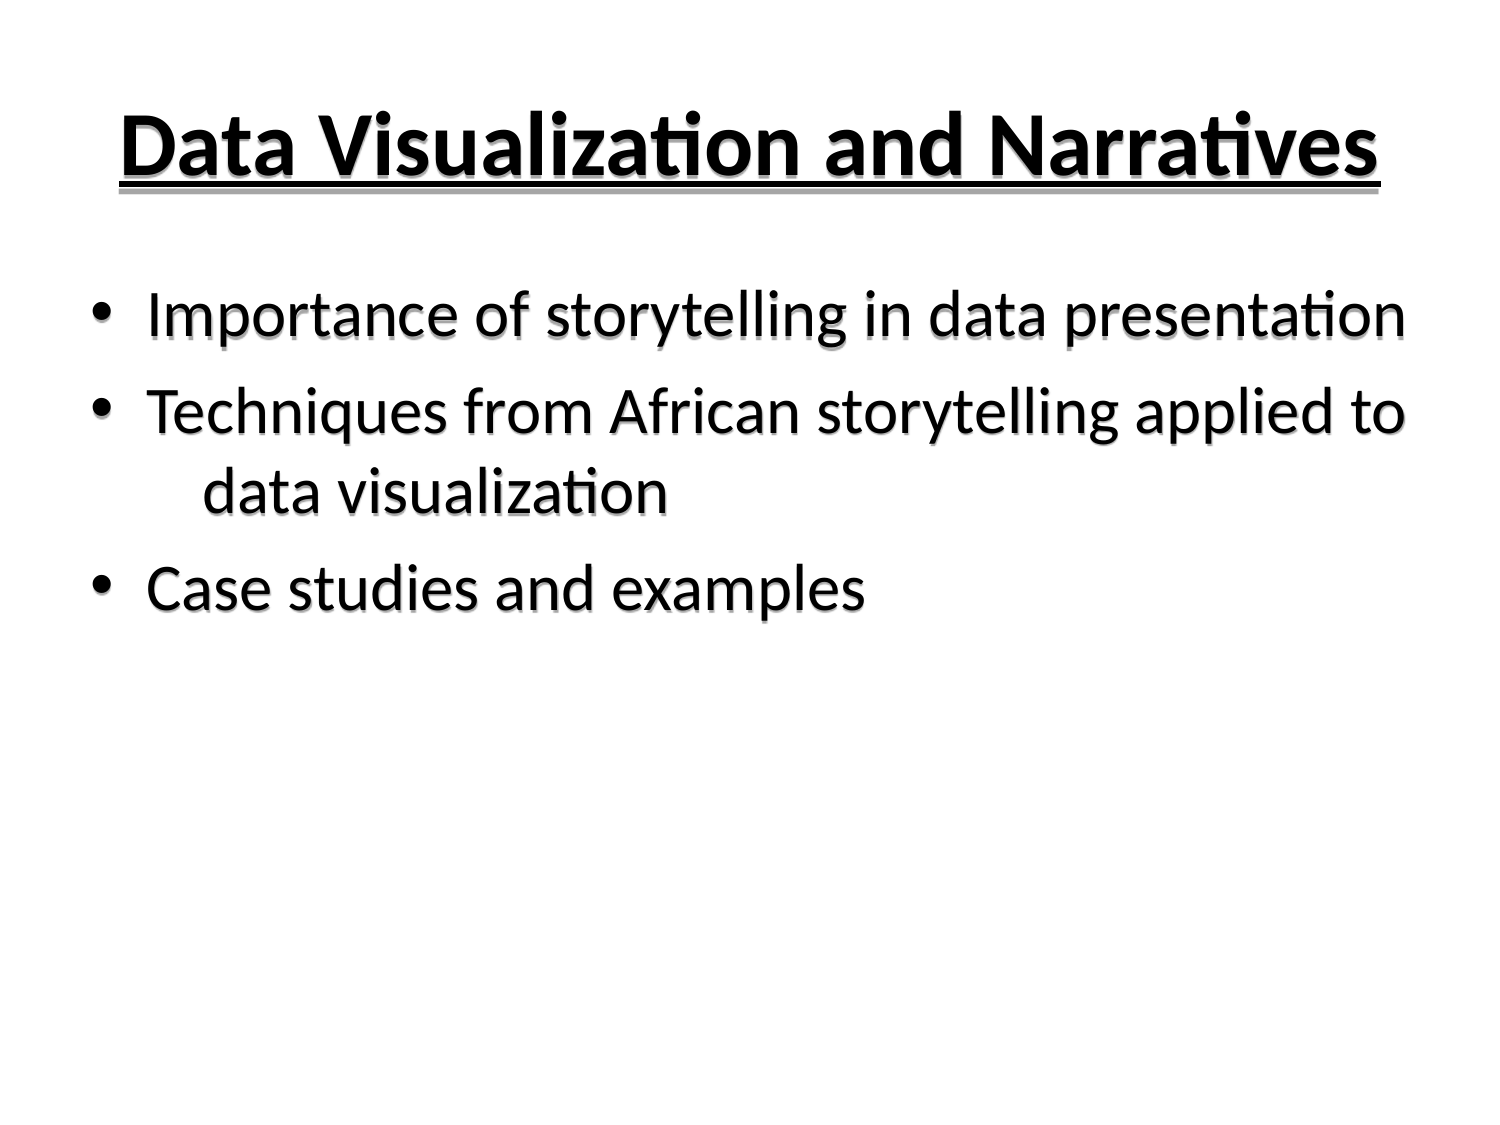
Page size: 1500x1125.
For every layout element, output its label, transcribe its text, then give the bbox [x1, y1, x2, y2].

list Importance of storytelling in data presentation Techniques from African storytelling applied to data visualization Case studies and examples [75, 262, 1426, 1005]
title Data Visualization and Narratives [75, 45, 1426, 233]
